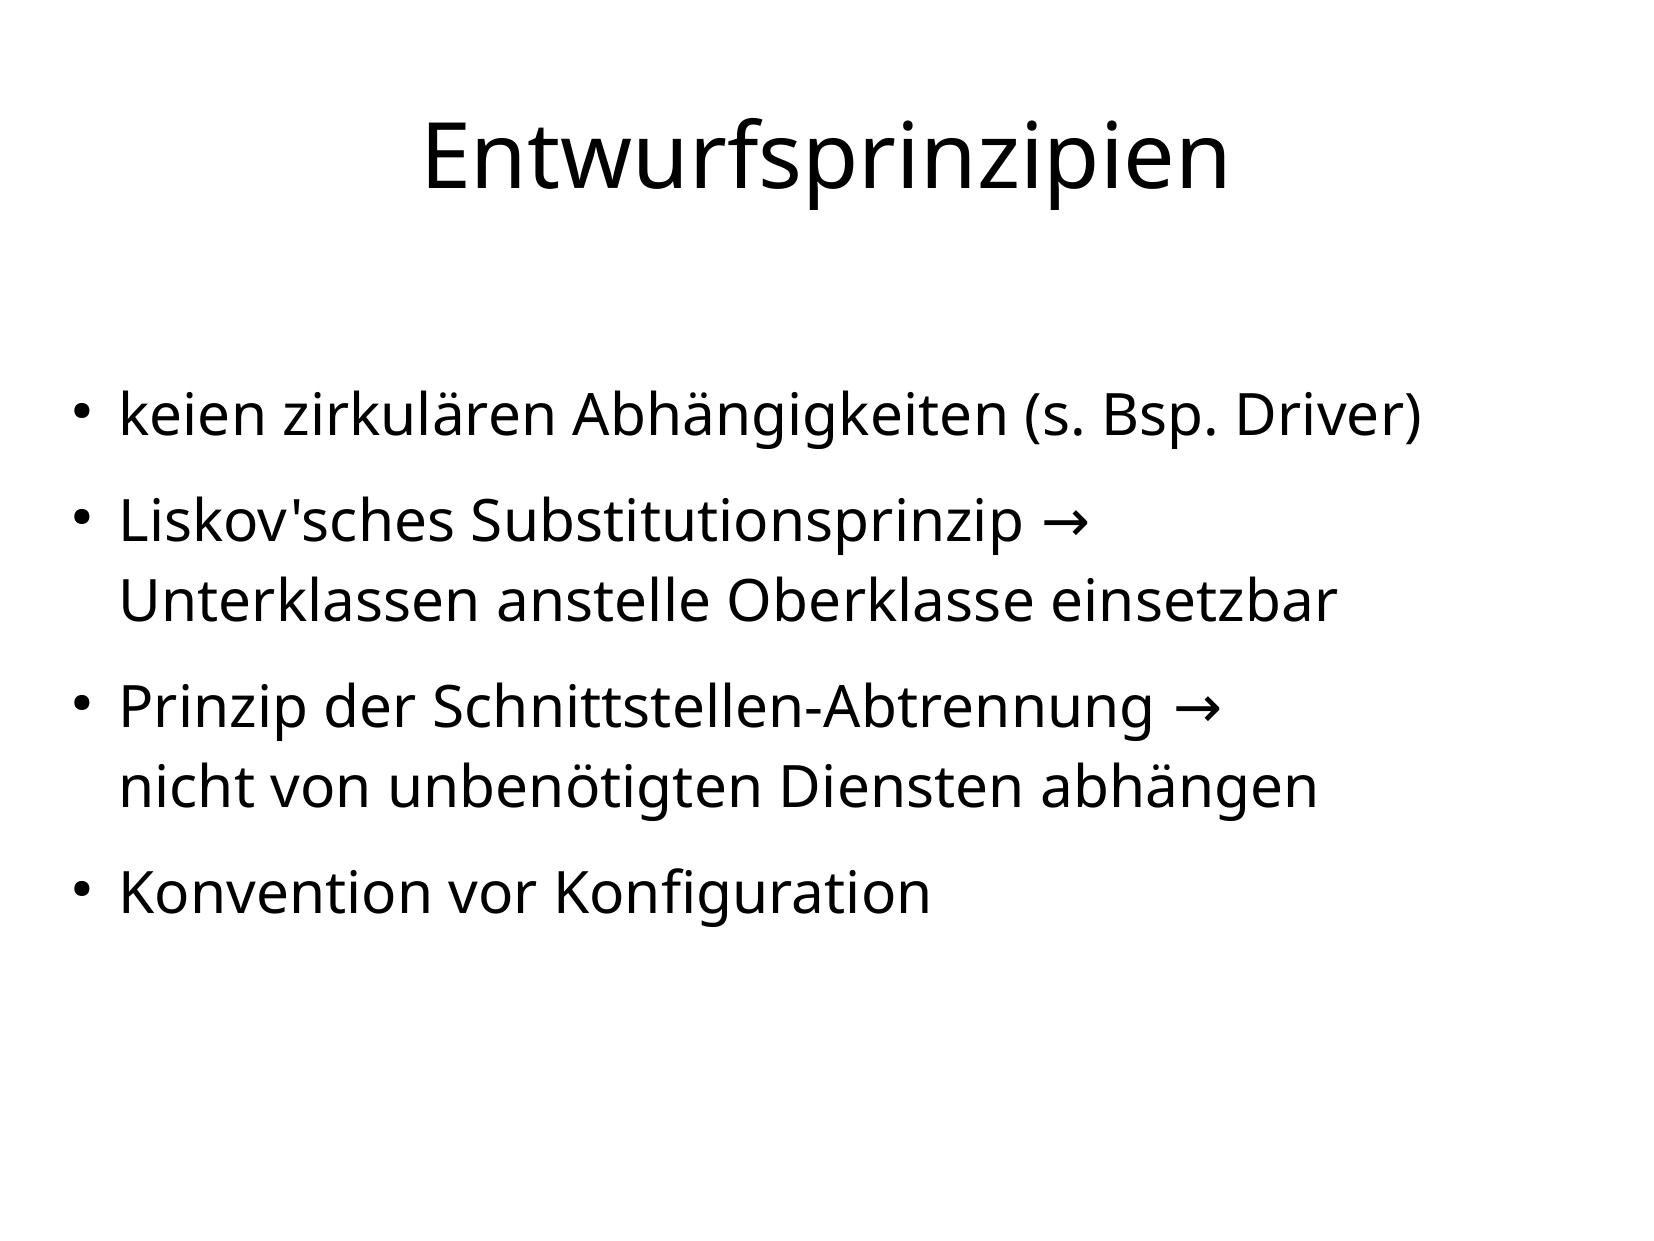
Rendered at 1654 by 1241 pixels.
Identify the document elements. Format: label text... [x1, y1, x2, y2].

title Entwurfsprinzipien [82, 56, 1571, 250]
list keien zirkulären Abhängigkeiten (s. Bsp. Driver) Liskov'sches Substitutionsprinzip → Unterklassen anstelle Oberklasse einsetzbar Prinzip der Schnittstellen-Abtrennung → nicht von unbenötigten Diensten abhängen Konvention vor Konfiguration [56, 372, 1598, 939]
